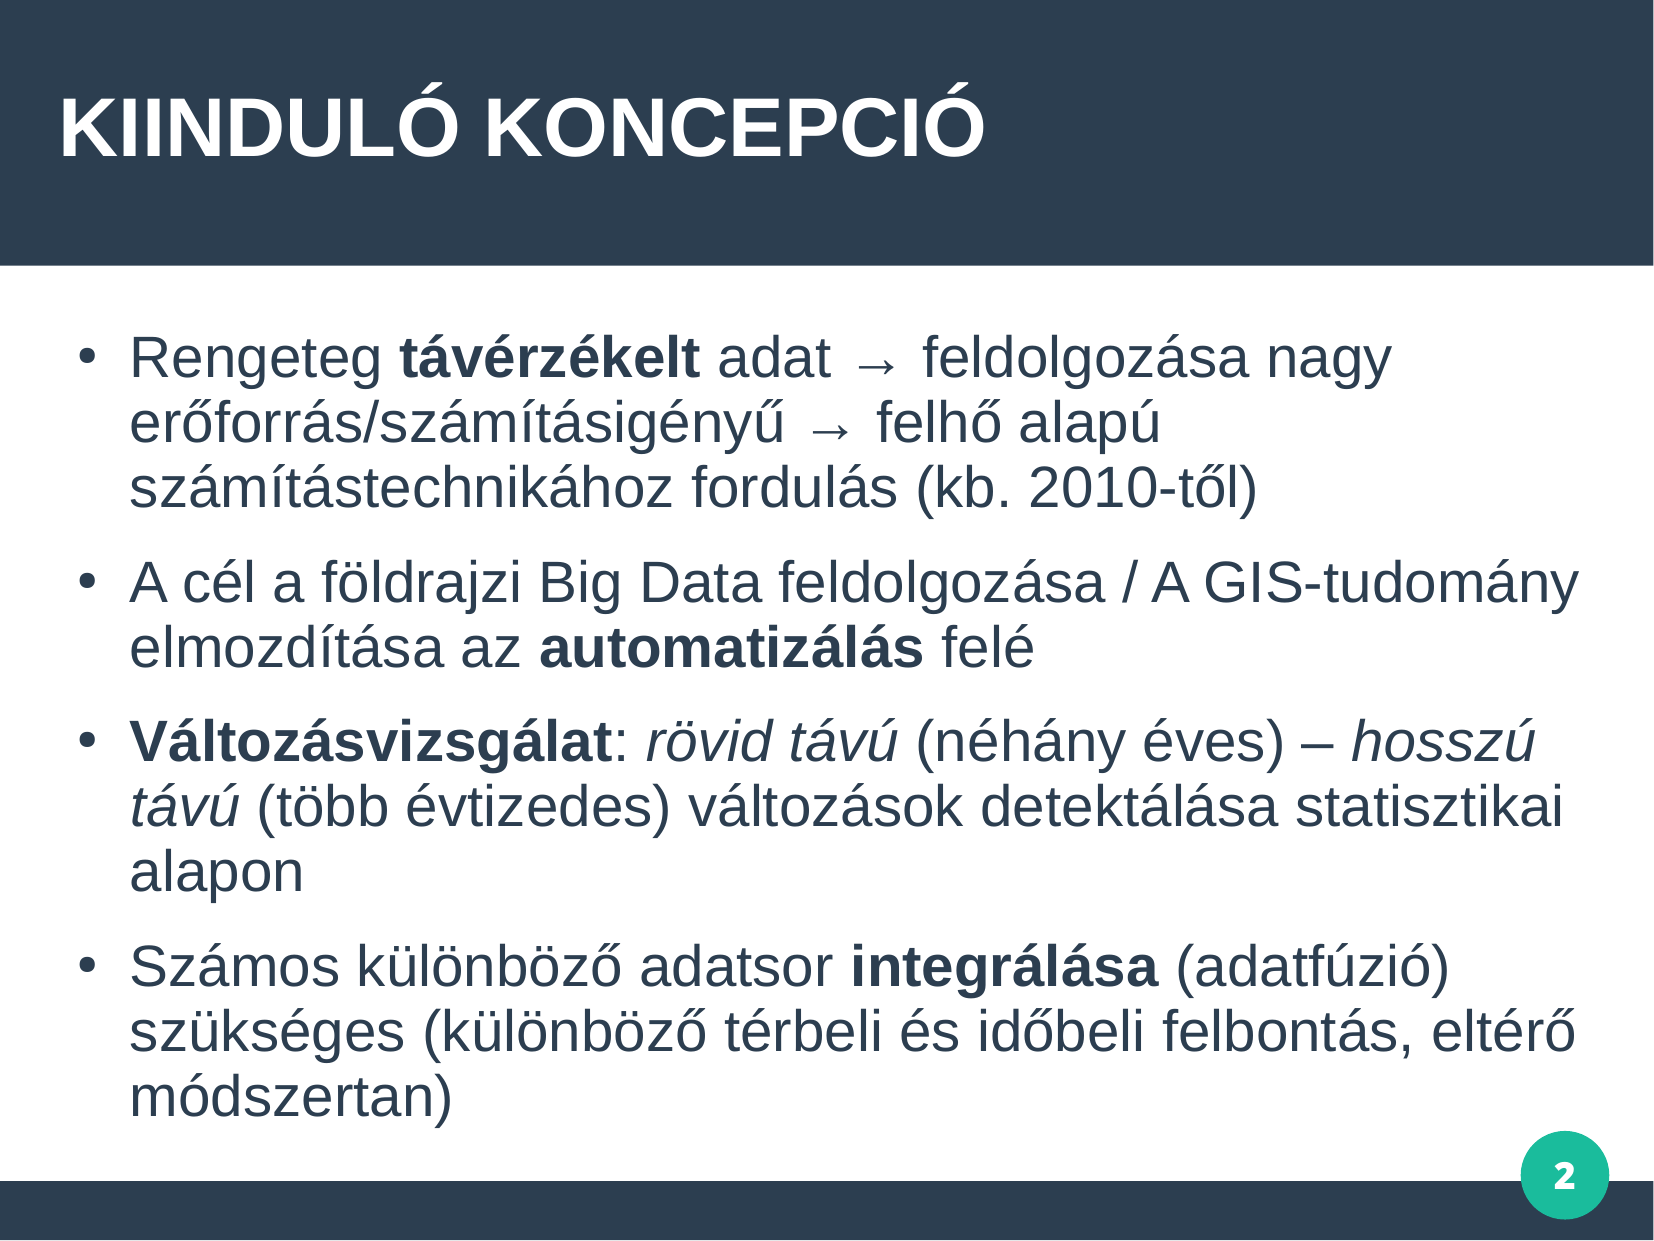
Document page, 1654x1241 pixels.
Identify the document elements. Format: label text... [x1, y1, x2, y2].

list Rengeteg távérzékelt adat → feldolgozása nagy erőforrás/számításigényű → felhő alapú számítástechnikához fordulás (kb. 2010-től) A cél a földrajzi Big Data feldolgozása / A GIS-tudomány elmozdítása az automatizálás felé Változásvizsgálat: rövid távú (néhány éves) – hosszú távú (több évtizedes) változások detektálása statisztikai alapon Számos különböző adatsor integrálása (adatfúzió) szükséges (különböző térbeli és időbeli felbontás, eltérő módszertan) [59, 324, 1595, 1152]
title KIINDULÓ KONCEPCIÓ [59, 49, 1595, 207]
